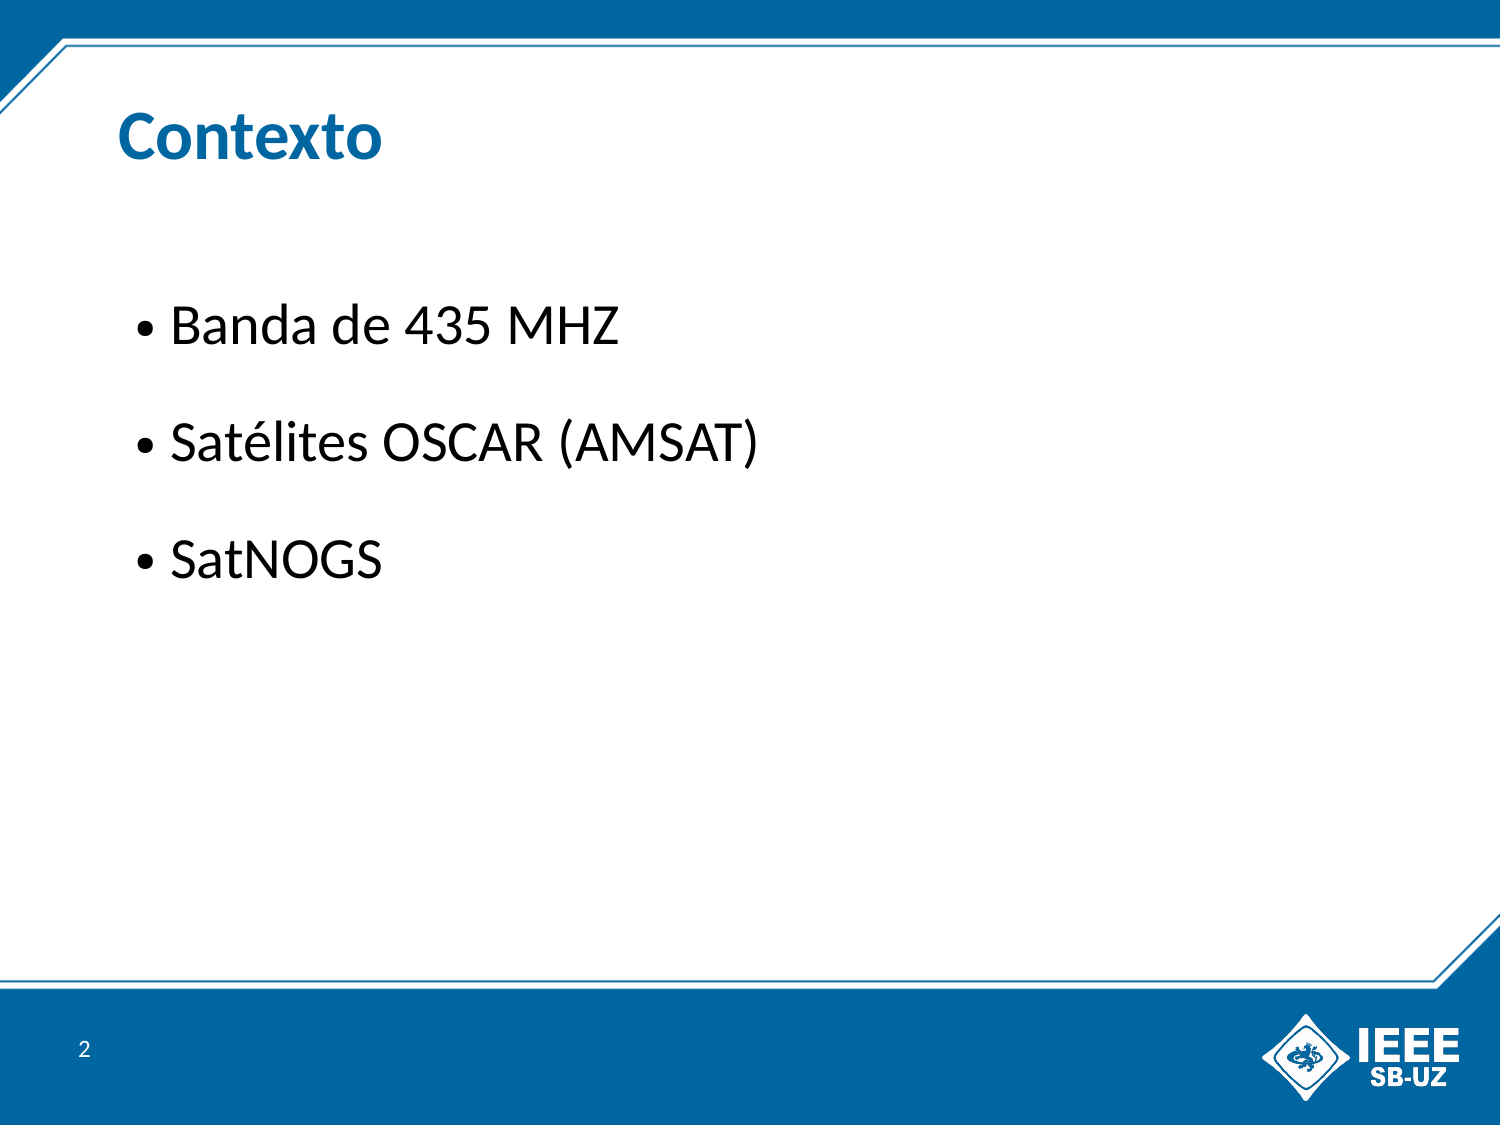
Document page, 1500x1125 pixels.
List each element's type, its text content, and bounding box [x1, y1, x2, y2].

title Contexto [103, 91, 1397, 182]
slide_number <number> [63, 1017, 143, 1078]
text_box Banda de 435 MHZ Satélites OSCAR (AMSAT) SatNOGS [120, 293, 1066, 601]
picture [0, 0, 1500, 115]
picture [0, 913, 1500, 1125]
